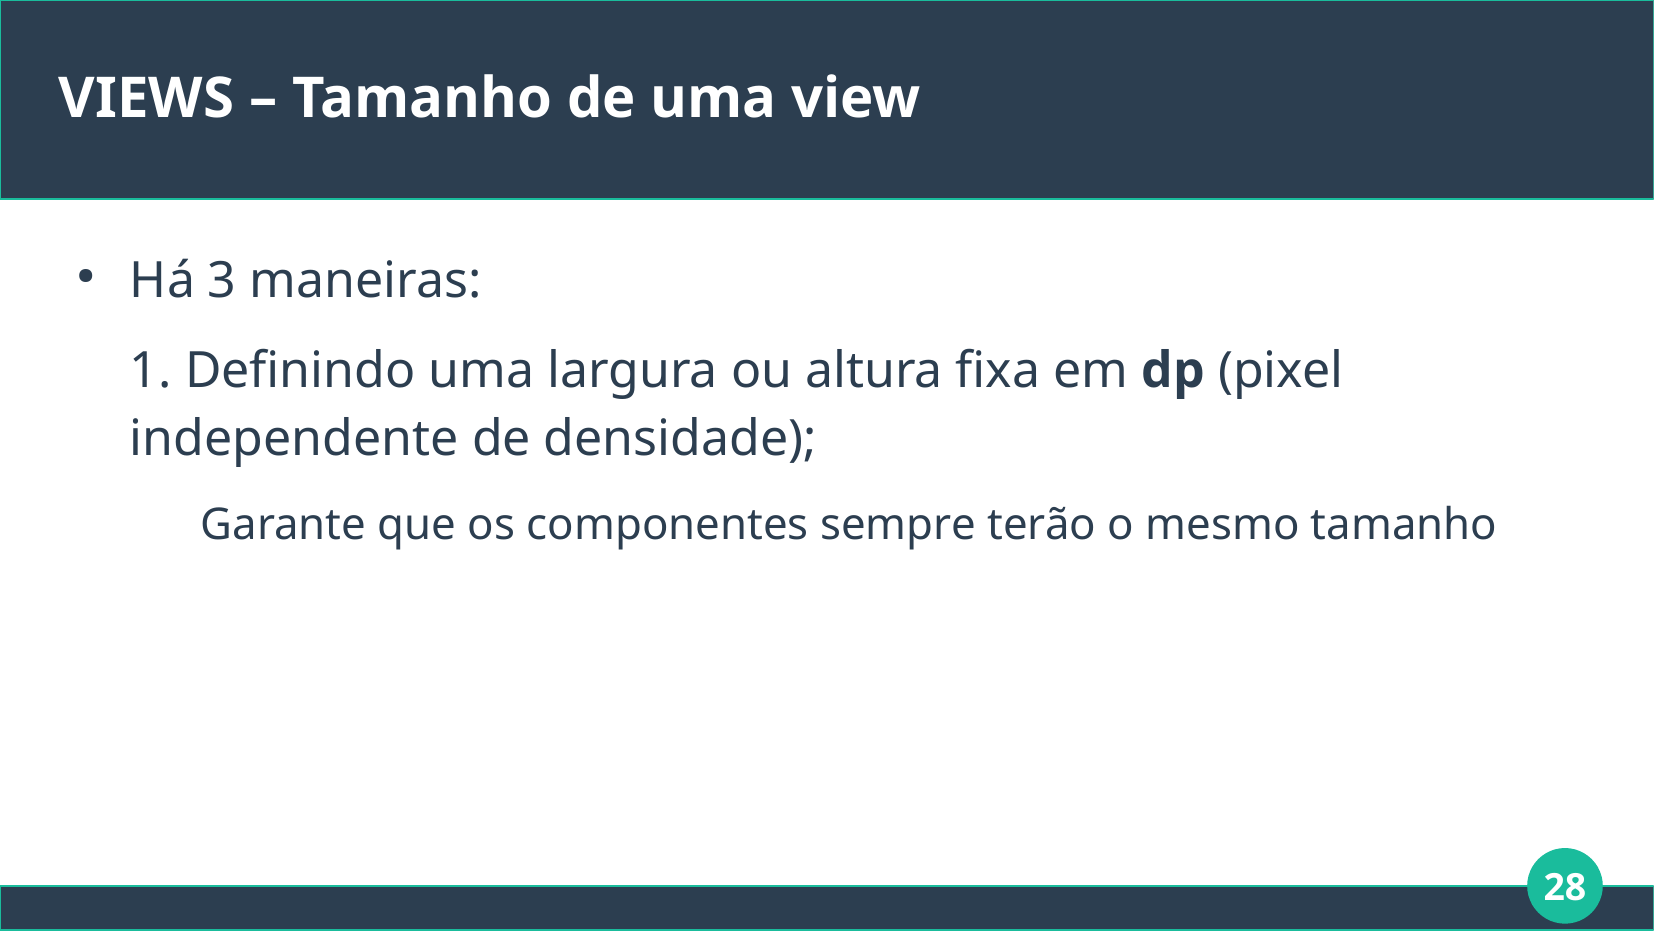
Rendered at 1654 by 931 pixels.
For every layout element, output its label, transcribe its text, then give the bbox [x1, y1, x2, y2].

list Há 3 maneiras: 1. Definindo uma largura ou altura fixa em dp (pixel independente de densidade); Garante que os componentes sempre terão o mesmo tamanho [59, 243, 1595, 864]
title VIEWS – Tamanho de uma view [59, 37, 1595, 155]
